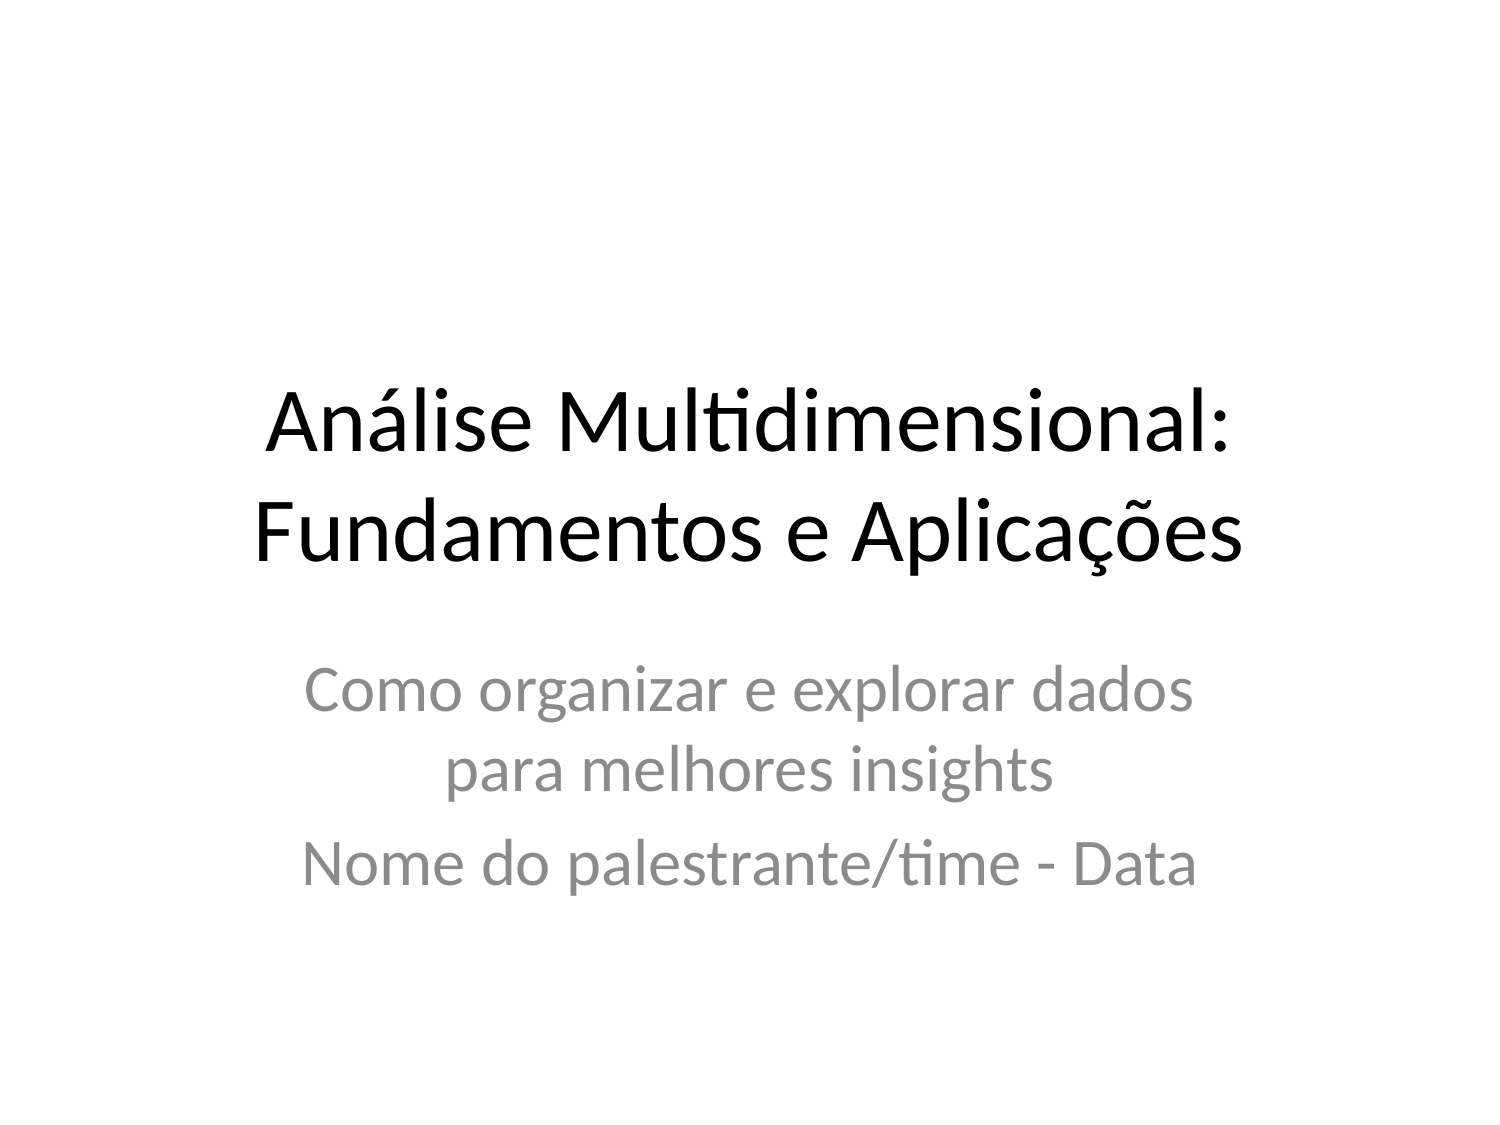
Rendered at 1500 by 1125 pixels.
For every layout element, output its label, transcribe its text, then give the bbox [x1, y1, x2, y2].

title Análise Multidimensional: Fundamentos e Aplicações [112, 349, 1388, 591]
subtitle Como organizar e explorar dados para melhores insights Nome do palestrante/time - Data [225, 637, 1275, 925]
